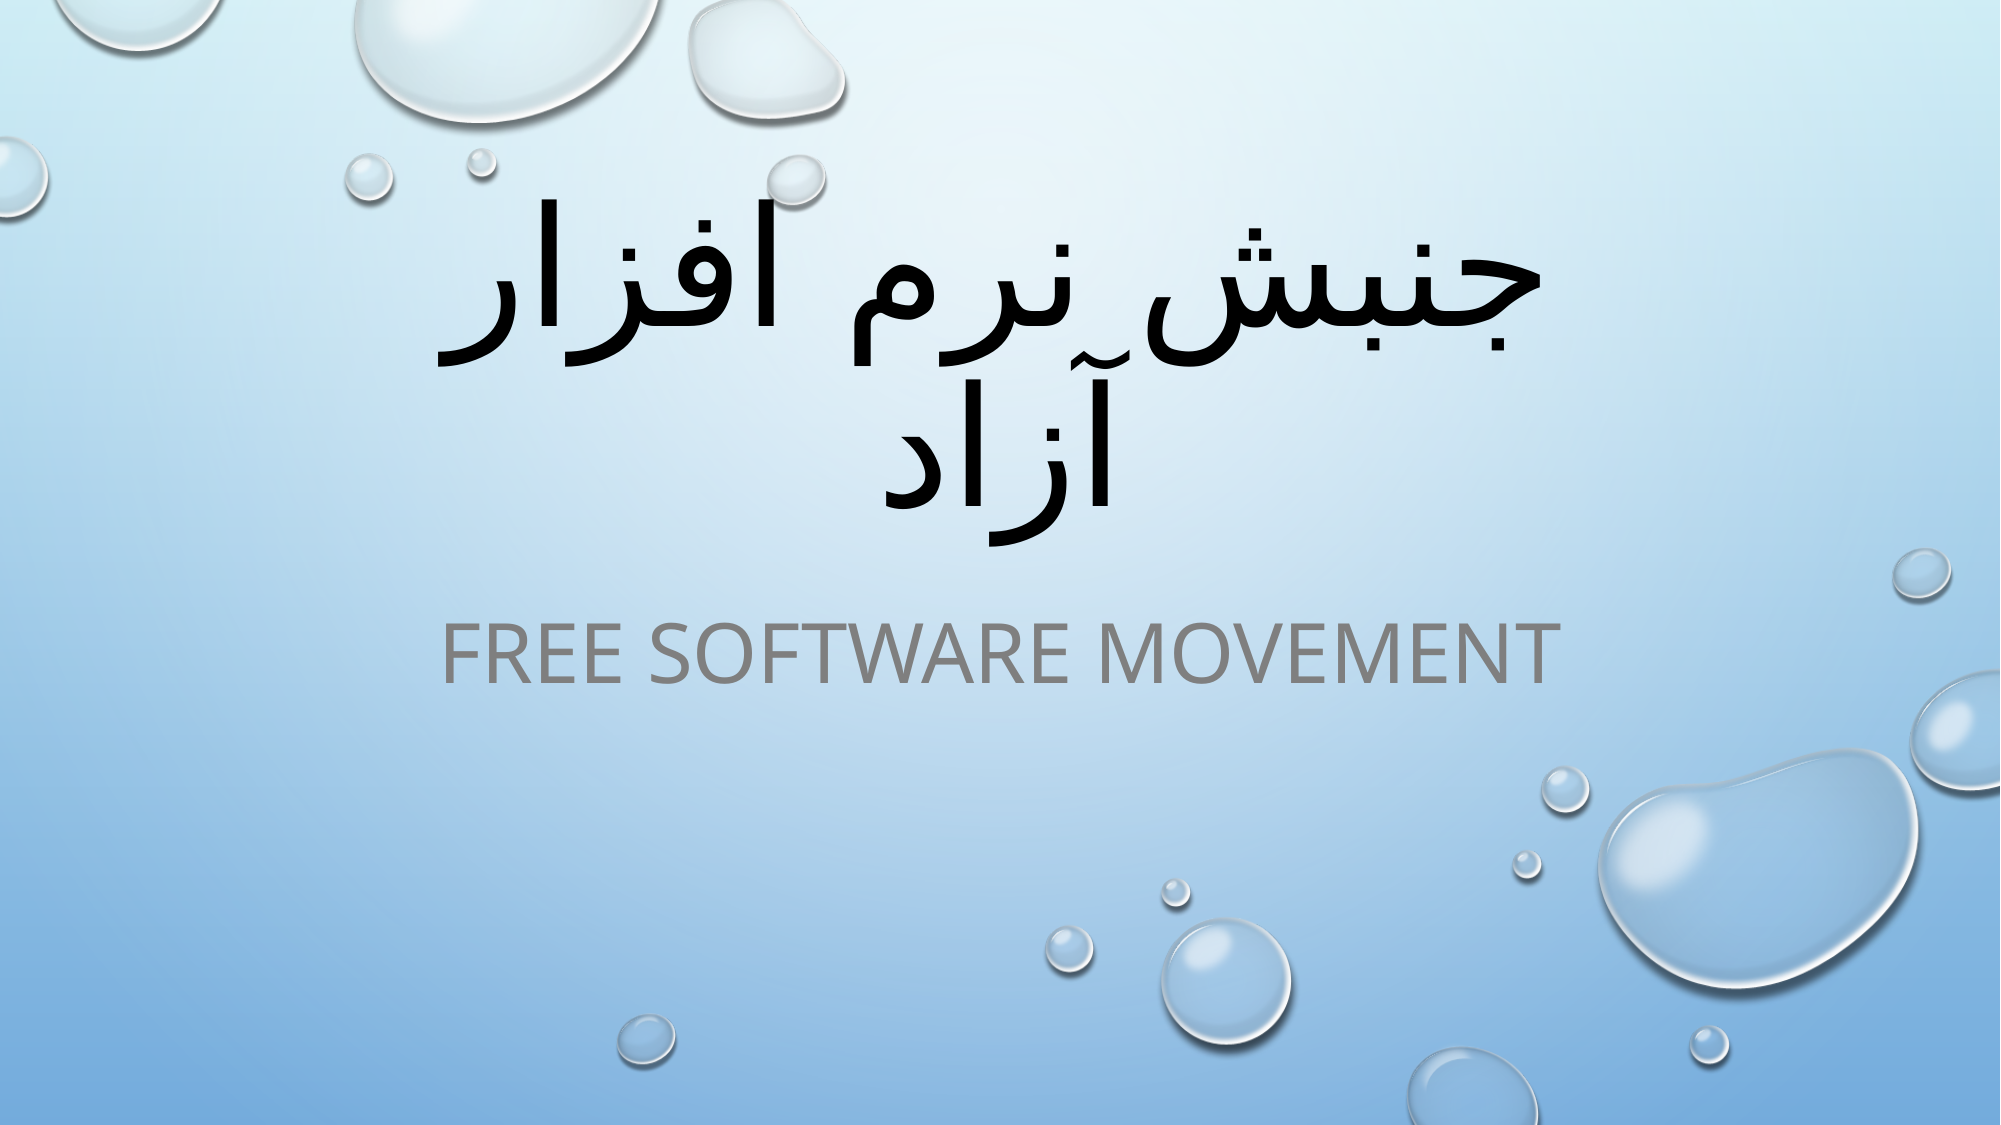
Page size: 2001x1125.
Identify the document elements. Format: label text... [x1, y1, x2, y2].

subtitle Free software movement [287, 572, 1713, 798]
title جنبش نرم افزار آزاد [287, 138, 1713, 550]
